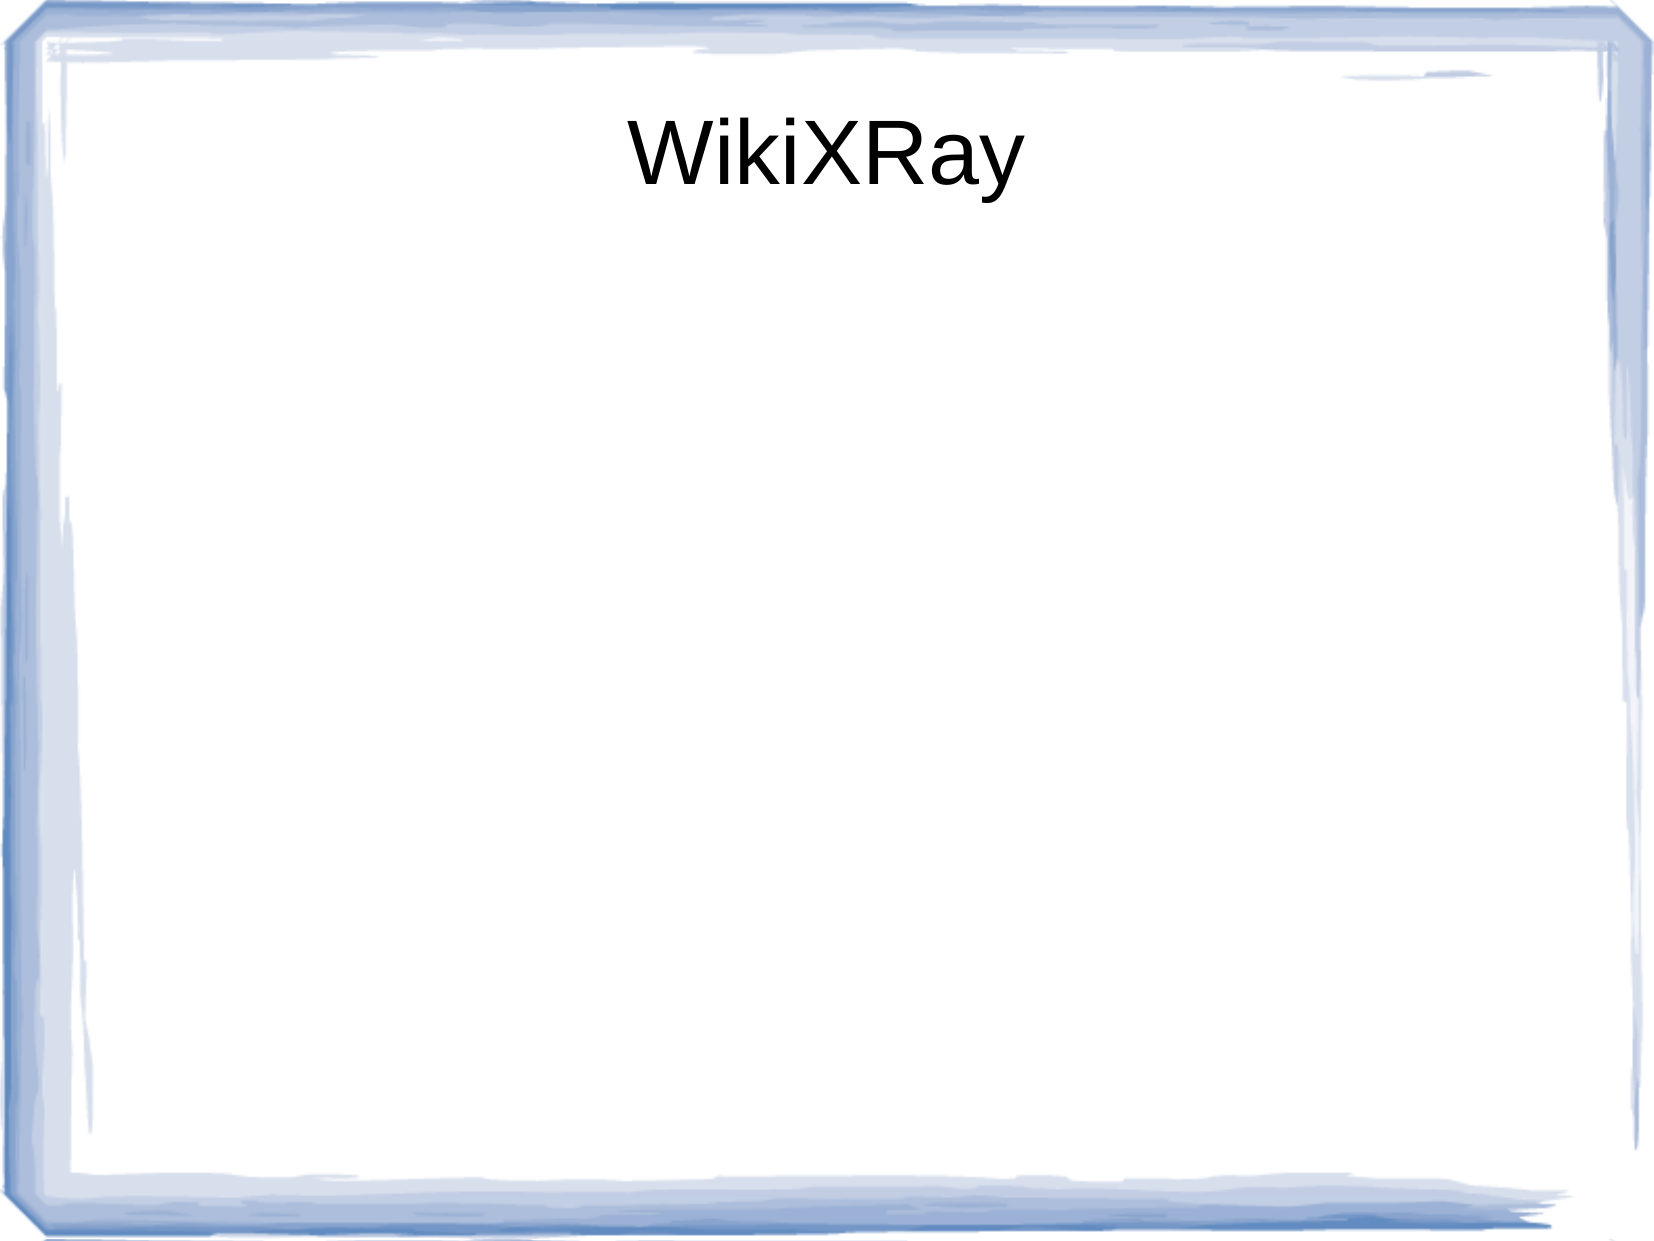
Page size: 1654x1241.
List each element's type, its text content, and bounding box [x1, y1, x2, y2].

title WikiXRay [82, 56, 1571, 250]
picture [0, 0, 1654, 1241]
